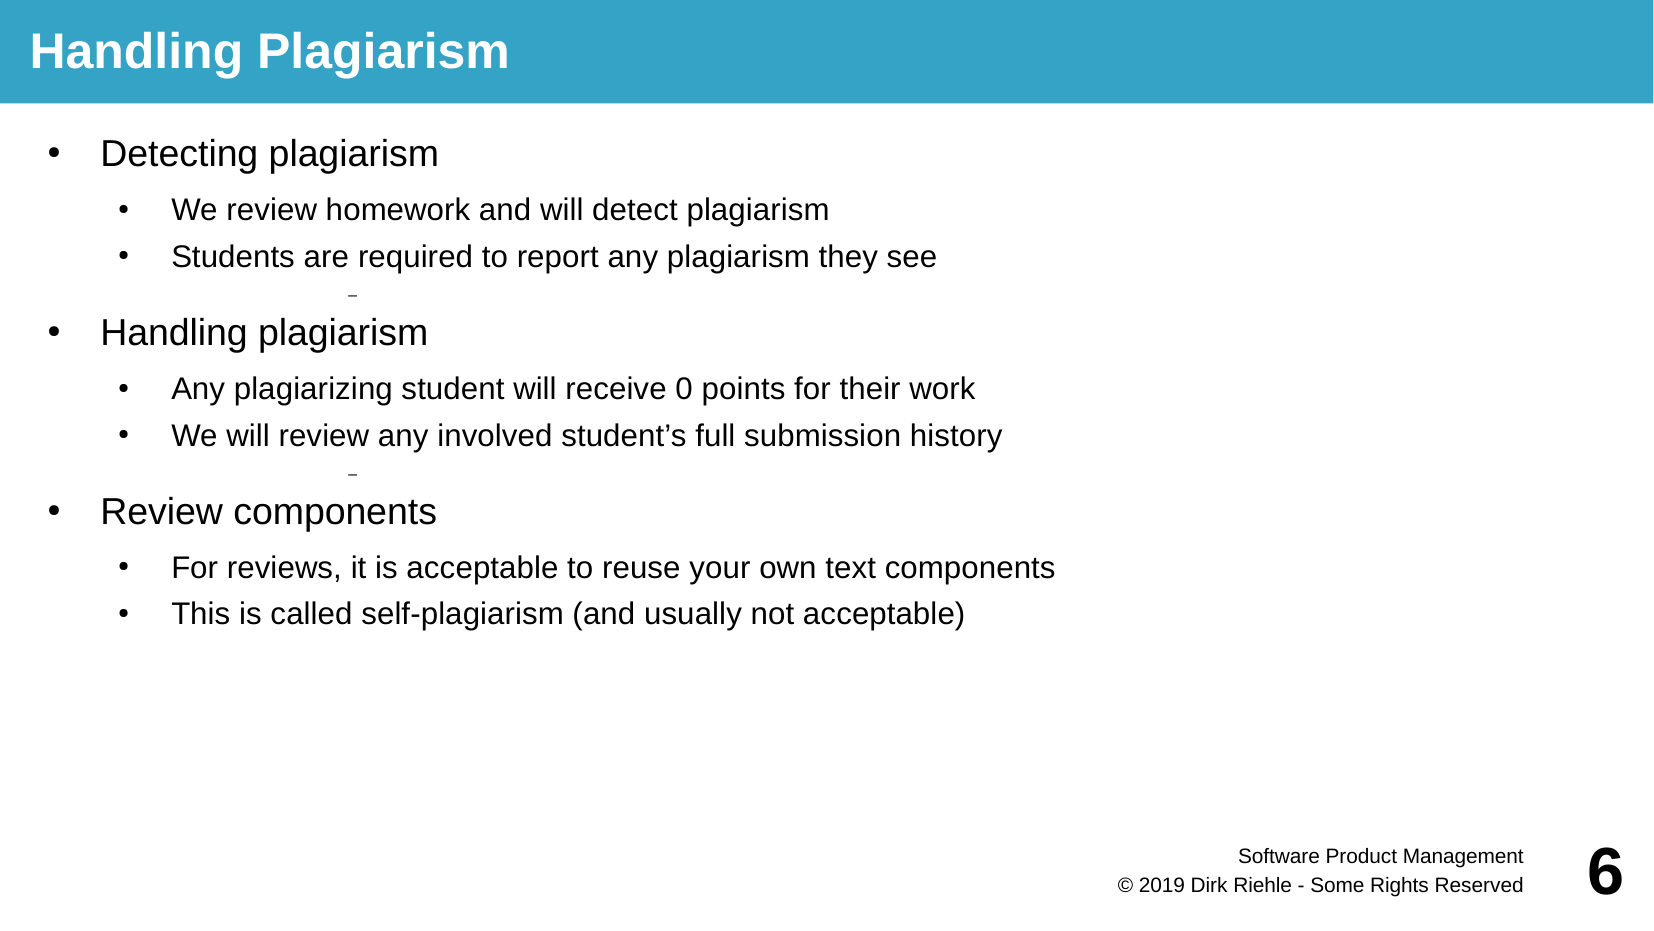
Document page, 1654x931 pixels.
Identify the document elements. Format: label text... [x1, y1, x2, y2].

title Handling Plagiarism [0, 0, 1654, 104]
list Detecting plagiarism We review homework and will detect plagiarism Students are required to report any plagiarism they see Handling plagiarism Any plagiarizing student will receive 0 points for their work We will review any involved student’s full submission history Review components For reviews, it is acceptable to reuse your own text components This is called self-plagiarism (and usually not acceptable) [29, 132, 1625, 798]
